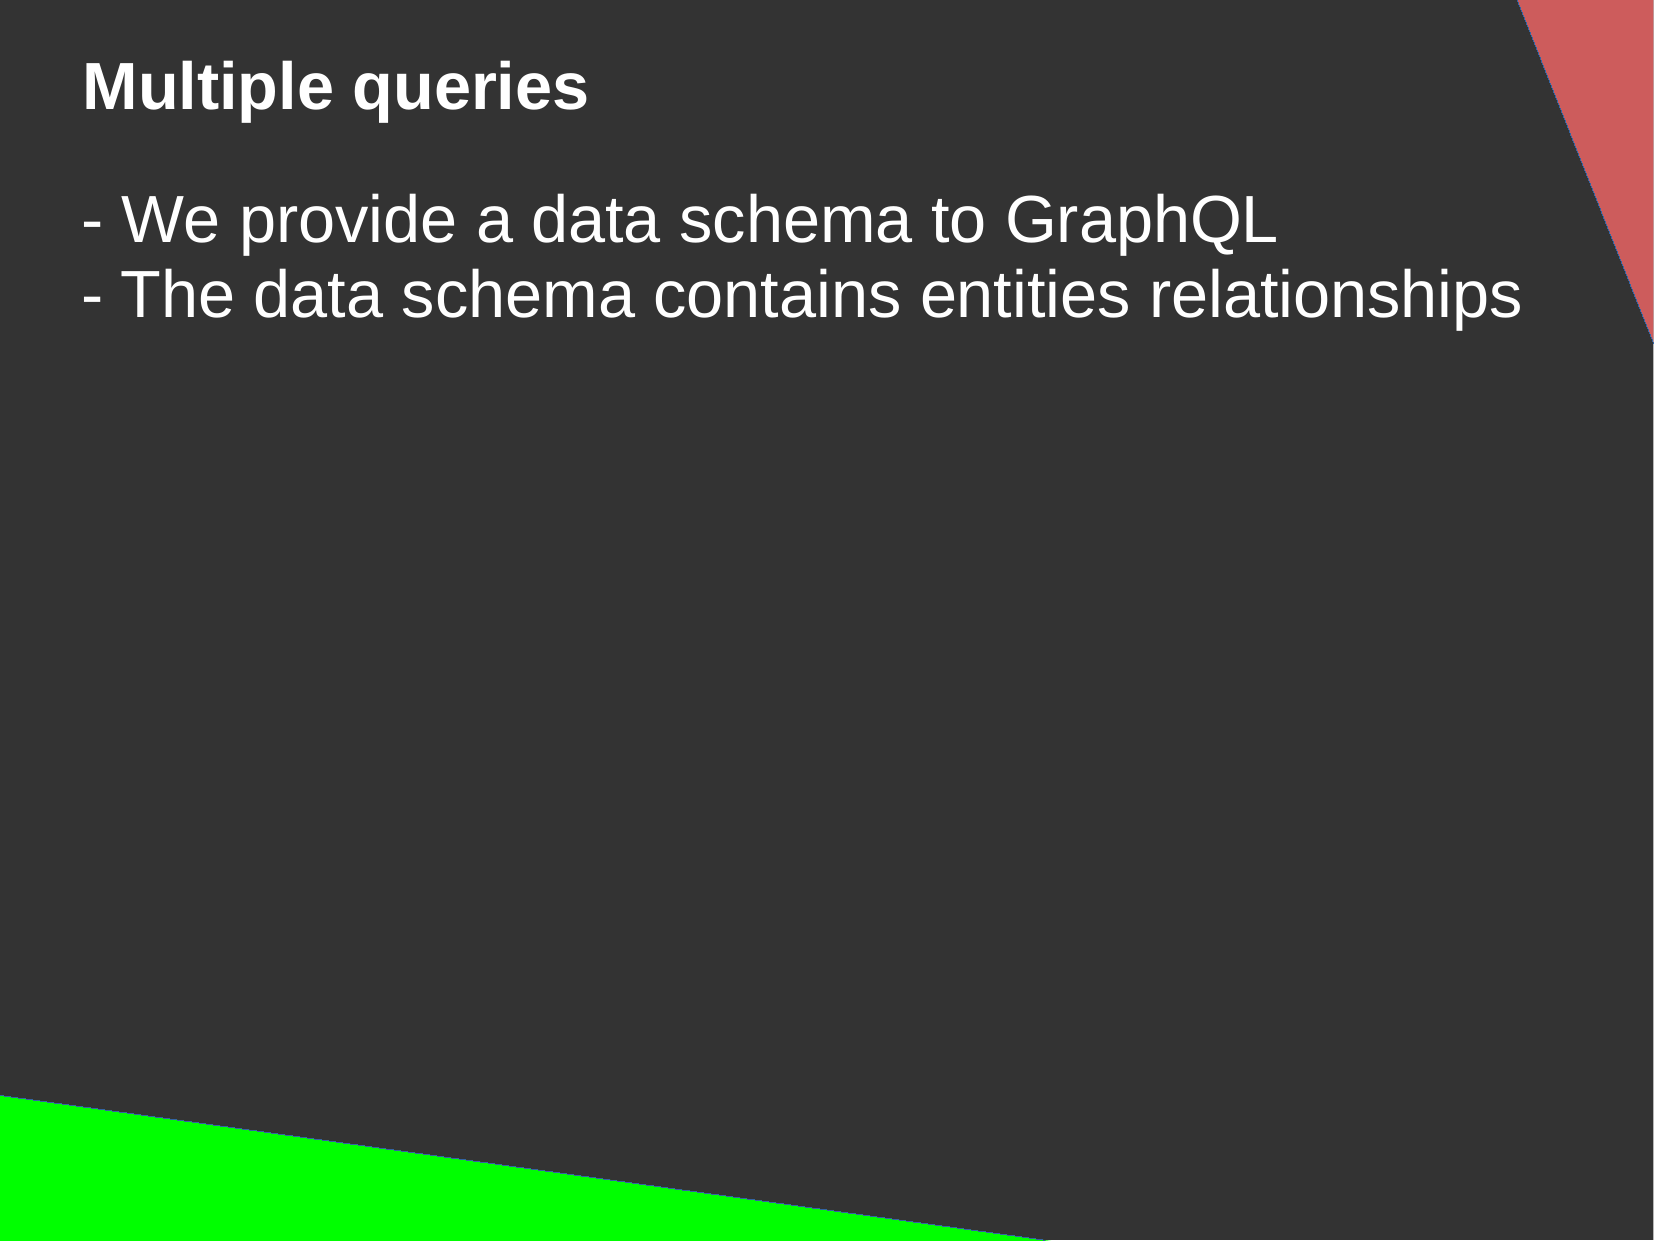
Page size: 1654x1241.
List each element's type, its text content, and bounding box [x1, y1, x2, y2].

text_box [0, 1095, 1052, 1241]
title Multiple queries [82, 49, 1571, 152]
text_box [1517, 0, 1654, 344]
title - We provide a data schema to GraphQL - The data schema contains entities relationships [81, 182, 1621, 333]
